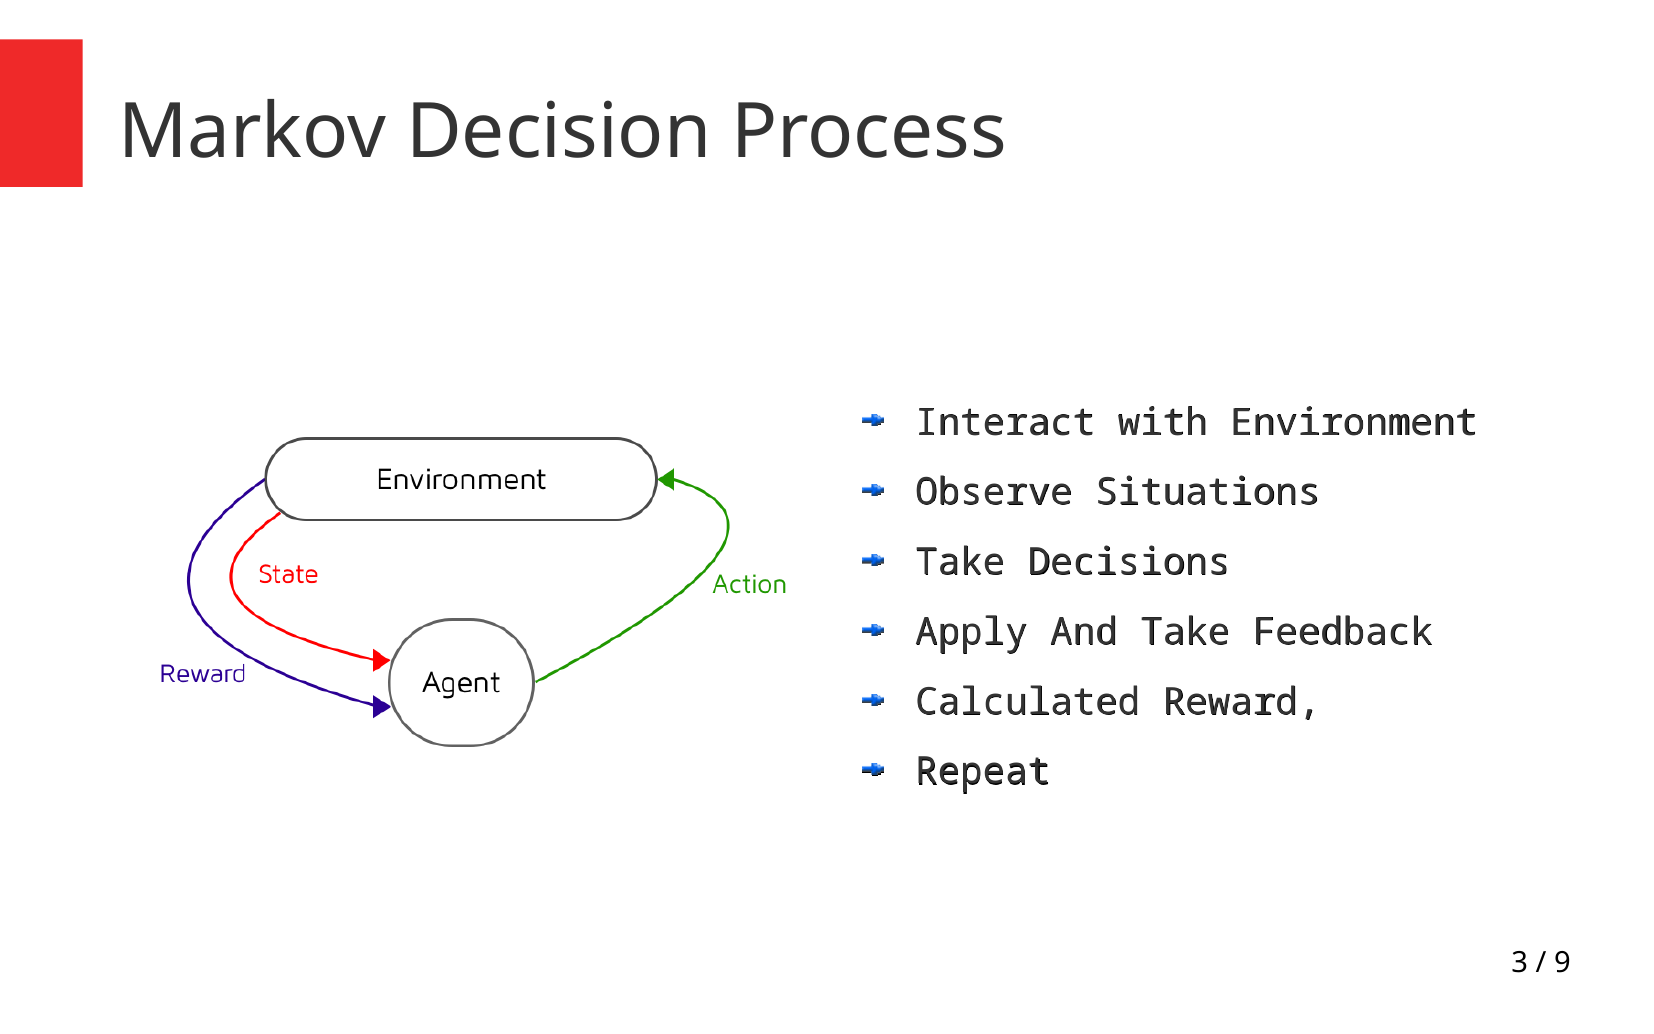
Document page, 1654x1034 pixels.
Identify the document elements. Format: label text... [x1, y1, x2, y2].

title Markov Decision Process [118, 41, 1571, 214]
picture [118, 401, 810, 788]
list Interact with Environment Observe Situations Take Decisions Apply And Take Feedback Calculated Reward, Repeat [844, 295, 1536, 895]
